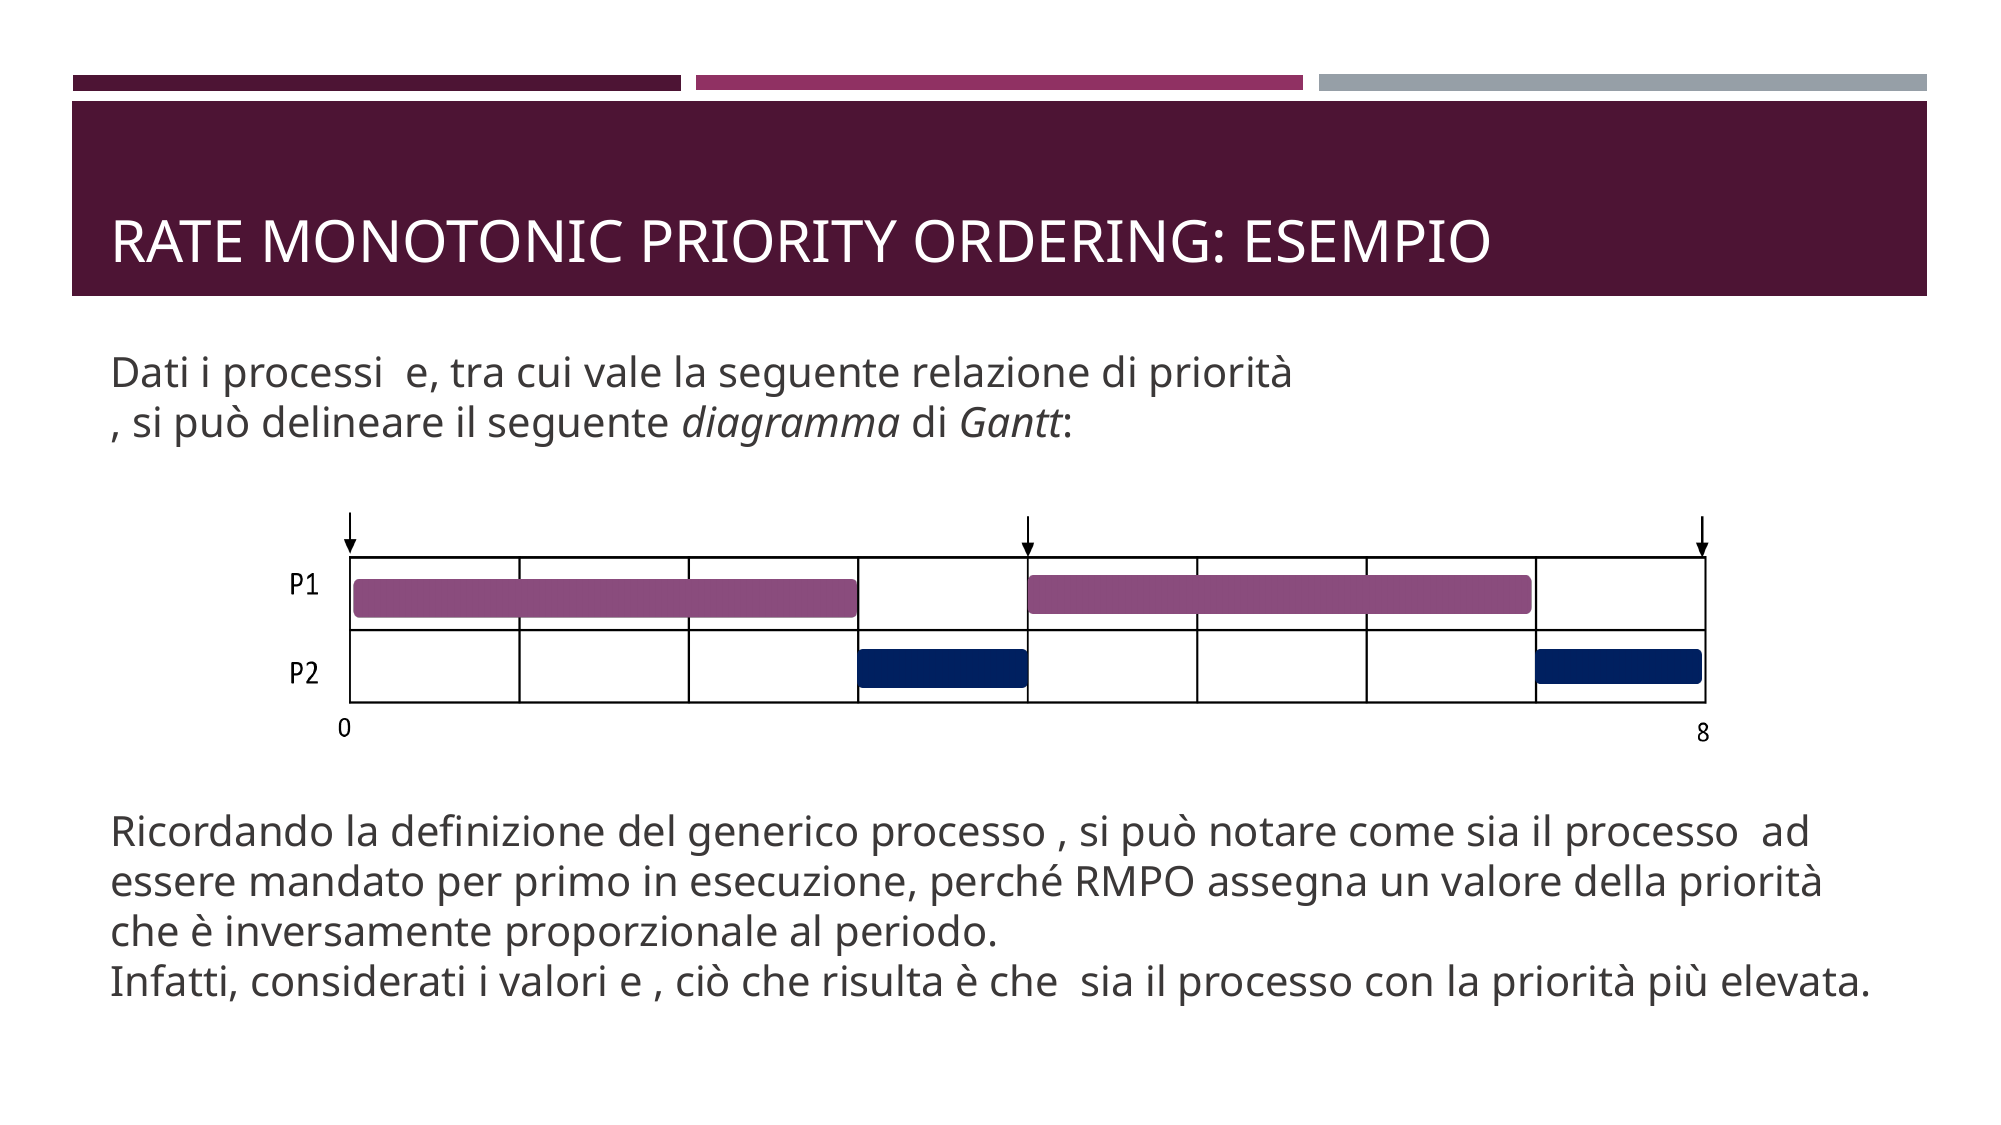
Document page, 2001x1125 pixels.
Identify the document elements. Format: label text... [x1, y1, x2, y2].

title Rate monotonic priority ordering: esempio [95, 115, 1905, 282]
picture [271, 512, 1729, 768]
text_box Ricordando la definizione del generico processo , si può notare come sia il processo ad essere mandato per primo in esecuzione, perché RMPO assegna un valore della priorità che è inversamente proporzionale al periodo. Infatti, considerati i valori e , ciò che risulta è che sia il processo con la priorità più elevata. [95, 797, 1905, 1093]
text_box Dati i processi e, tra cui vale la seguente relazione di priorità , si può delineare il seguente diagramma di Gantt: [95, 338, 1905, 455]
